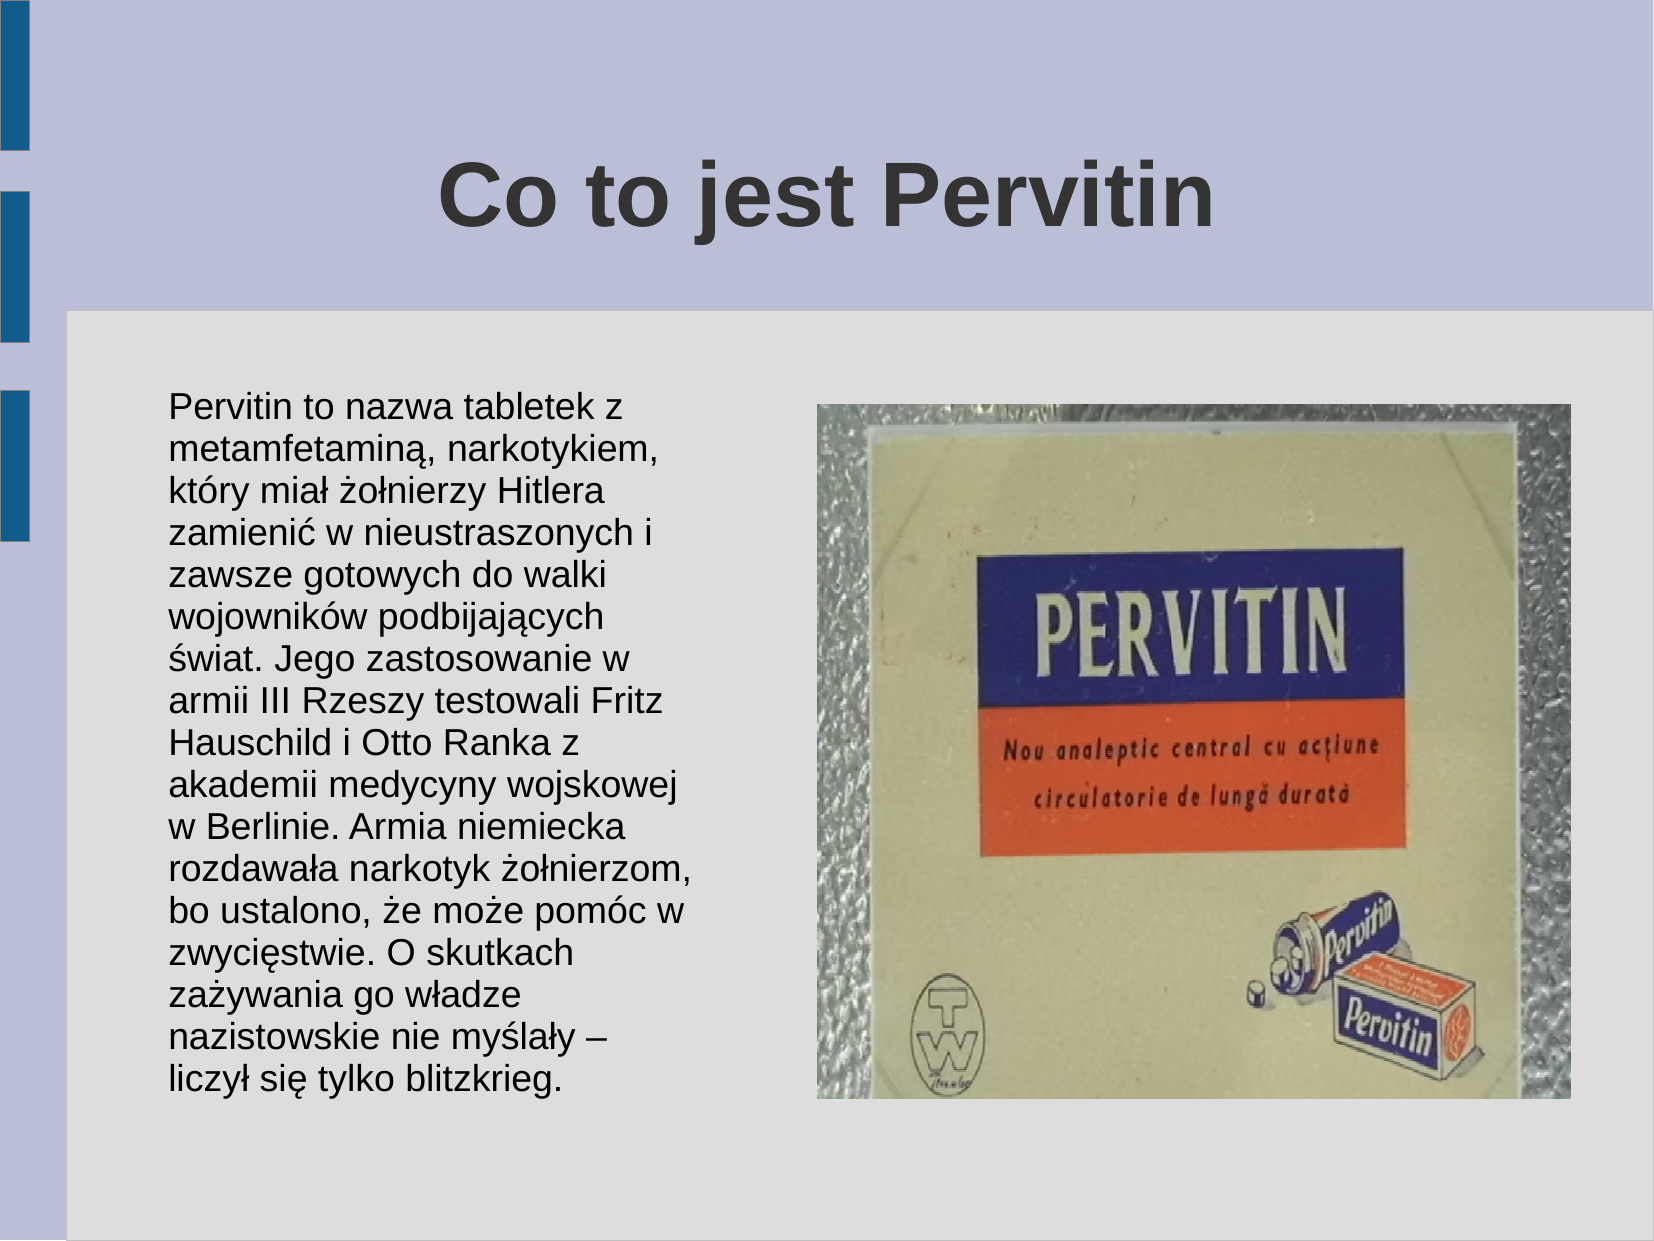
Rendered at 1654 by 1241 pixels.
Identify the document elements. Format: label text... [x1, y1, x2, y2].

title Co to jest Pervitin [121, 91, 1534, 299]
text_box Pervitin to nazwa tabletek z metamfetaminą, narkotykiem, który miał żołnierzy Hitlera zamienić w nieustraszonych i zawsze gotowych do walki wojowników podbijających świat. Jego zastosowanie w armii III Rzeszy testowali Fritz Hauschild i Otto Ranka z akademii medycyny wojskowej w Berlinie. Armia niemiecka rozdawała narkotyk żołnierzom, bo ustalono, że może pomóc w zwycięstwie. O skutkach zażywania go władze nazistowskie nie myślały – liczył się tylko blitzkrieg. [153, 377, 713, 1108]
picture [817, 404, 1571, 1099]
